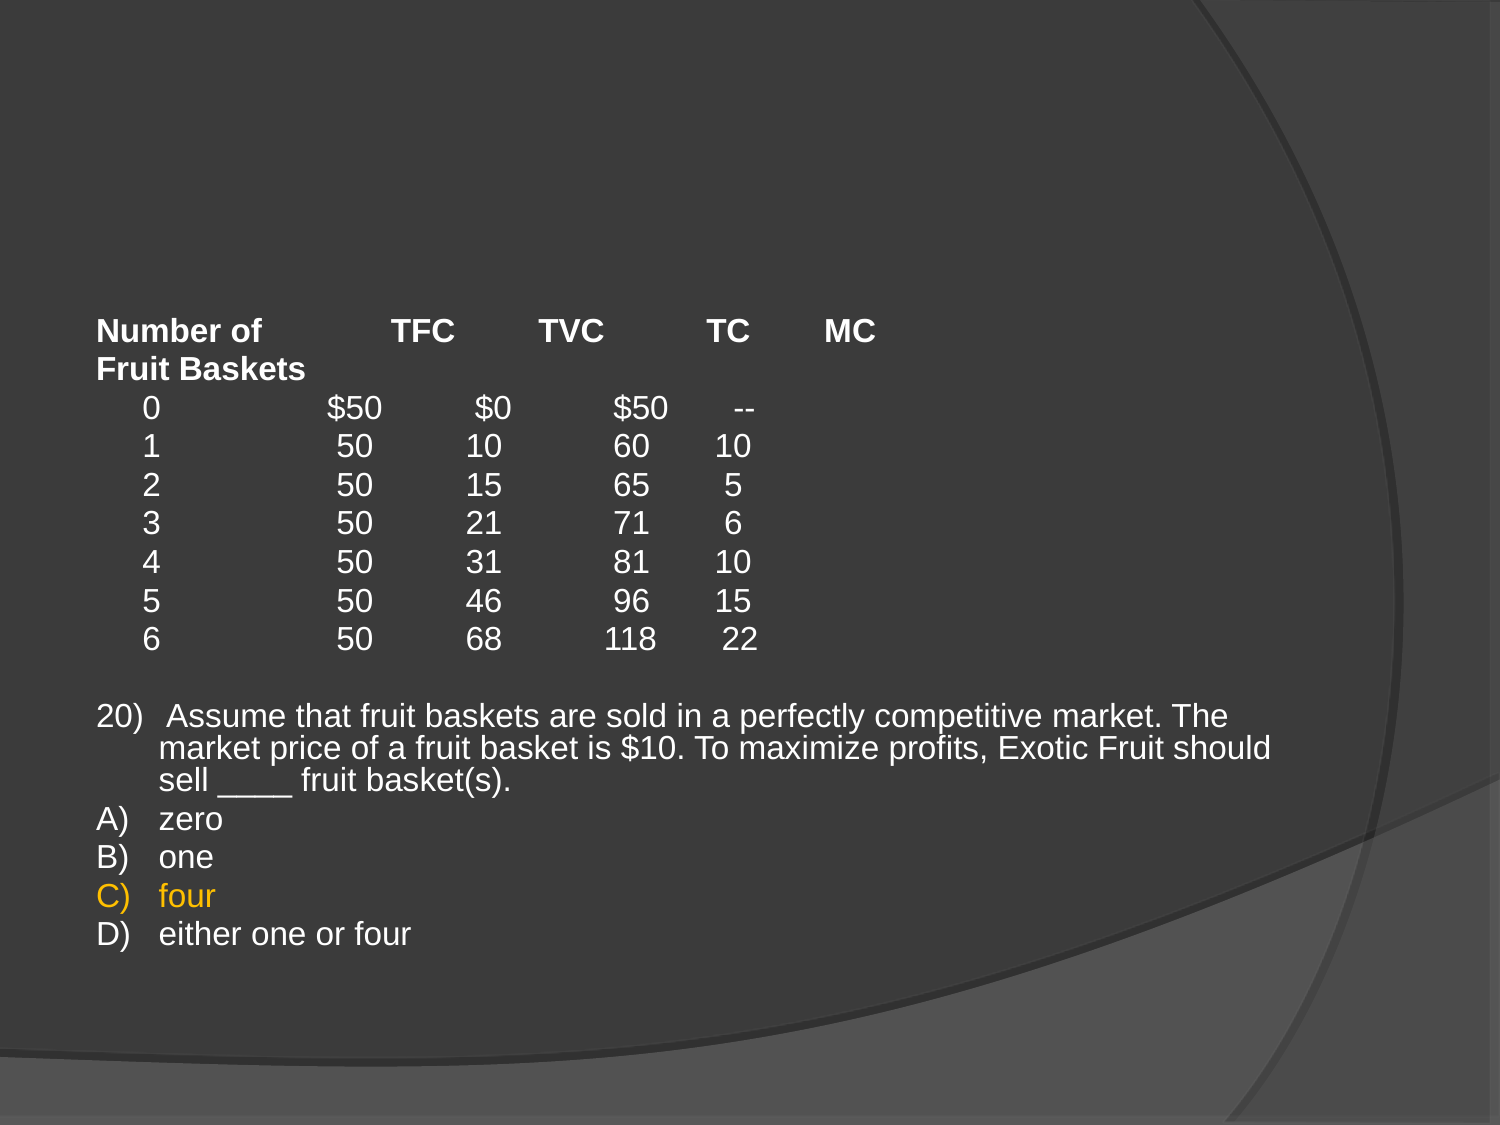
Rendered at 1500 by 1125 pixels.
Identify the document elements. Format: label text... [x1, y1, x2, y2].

list Number of TFC TVC TC MC Fruit Baskets 0 $50 $0 $50 -- 1 50 10 60 10 2 50 15 65 5 3 50 21 71 6 4 50 31 81 10 5 50 46 96 15 6 50 68 118 22 20) Assume that fruit baskets are sold in a perfectly competitive market. The market price of a fruit basket is $10. To maximize profits, Exotic Fruit should sell ____ fruit basket(s). A) zero B) one C) four D) either one or four [75, 262, 1300, 1005]
